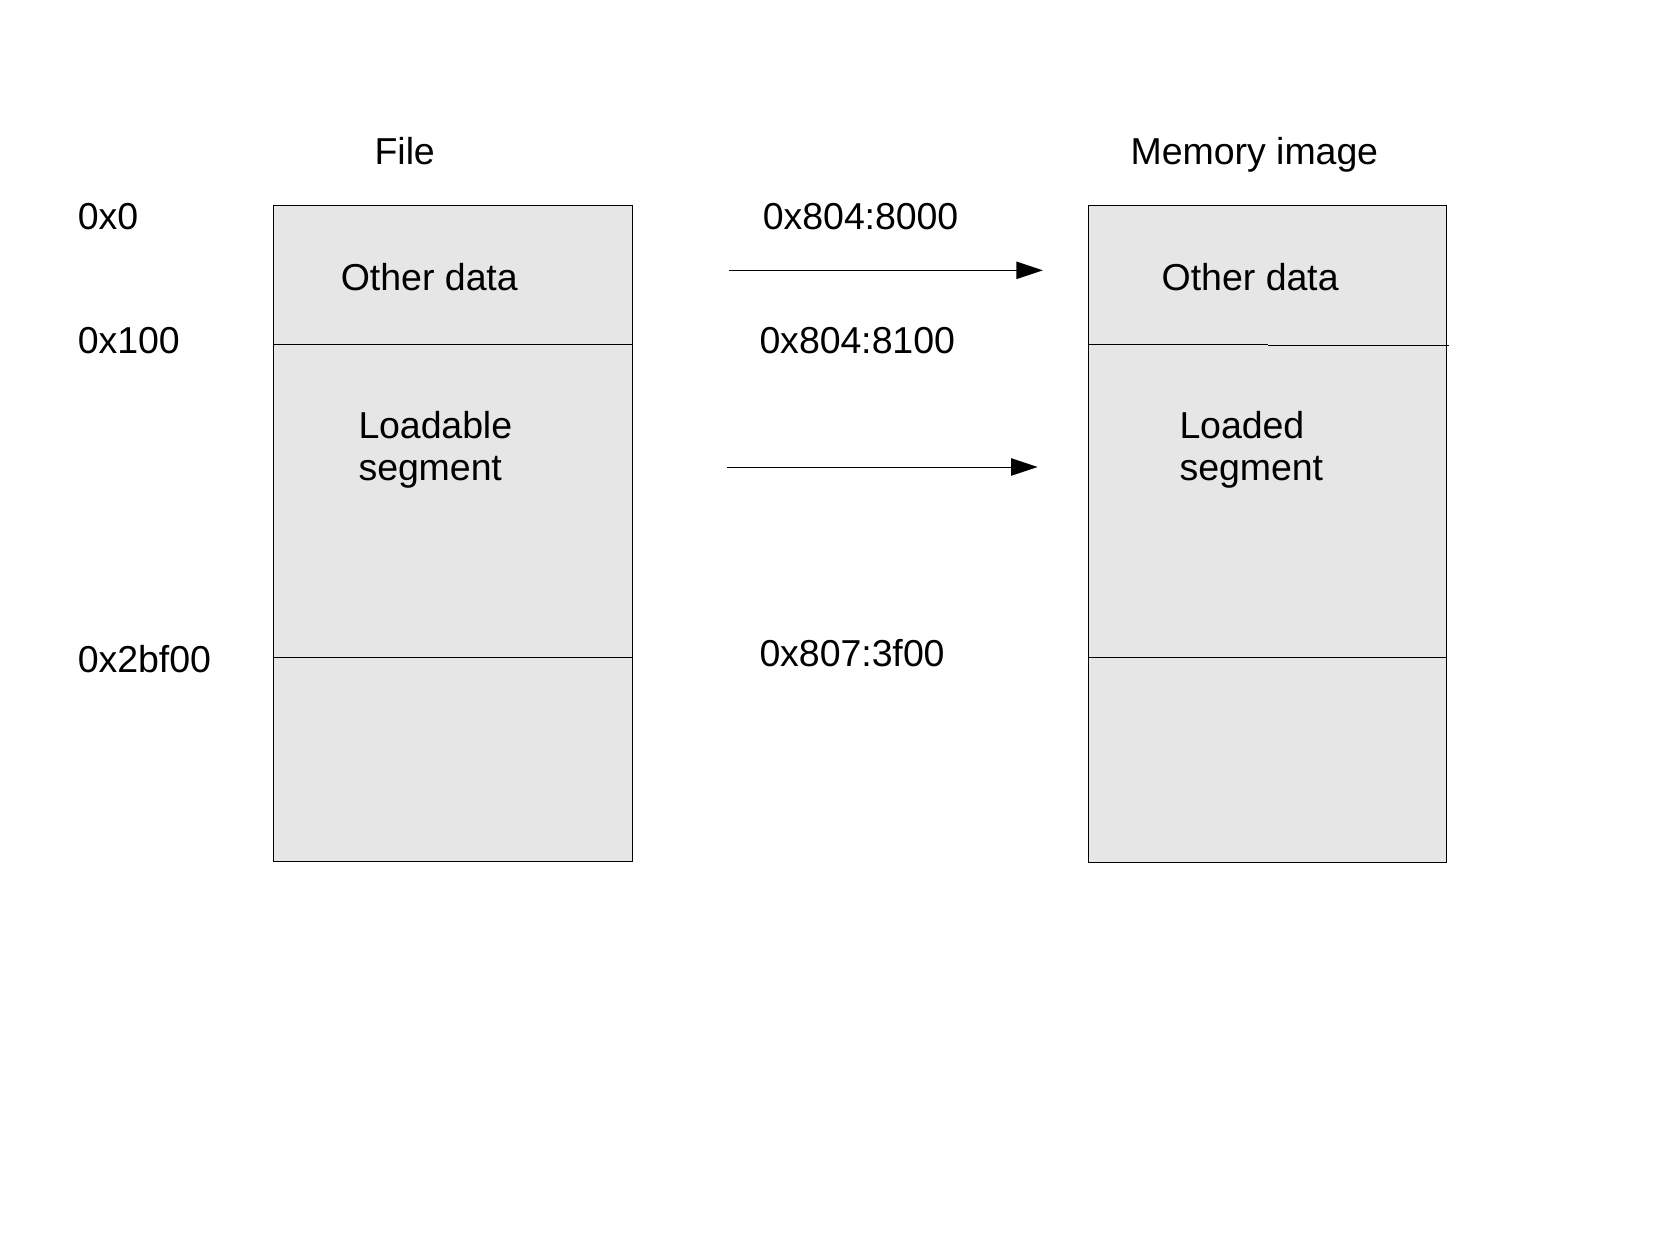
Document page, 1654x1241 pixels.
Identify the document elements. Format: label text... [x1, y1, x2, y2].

text_box 0x804:8100 [744, 311, 1033, 369]
text_box Loaded segment [1164, 396, 1432, 496]
text_box [273, 345, 633, 657]
text_box 0x807:3f00 [744, 624, 1033, 682]
text_box [1088, 205, 1447, 657]
text_box 0x100 [63, 311, 253, 369]
text_box Loadable segment [343, 396, 611, 496]
text_box Memory image [1115, 122, 1548, 180]
text_box Other data [1146, 249, 1414, 307]
text_box [273, 658, 633, 862]
text_box 0x804:8000 [748, 187, 1045, 245]
text_box [273, 205, 633, 344]
text_box 0x0 [63, 187, 253, 245]
text_box Other data [326, 249, 593, 307]
text_box [1088, 658, 1447, 863]
text_box File [359, 122, 792, 180]
text_box 0x2bf00 [63, 630, 253, 688]
